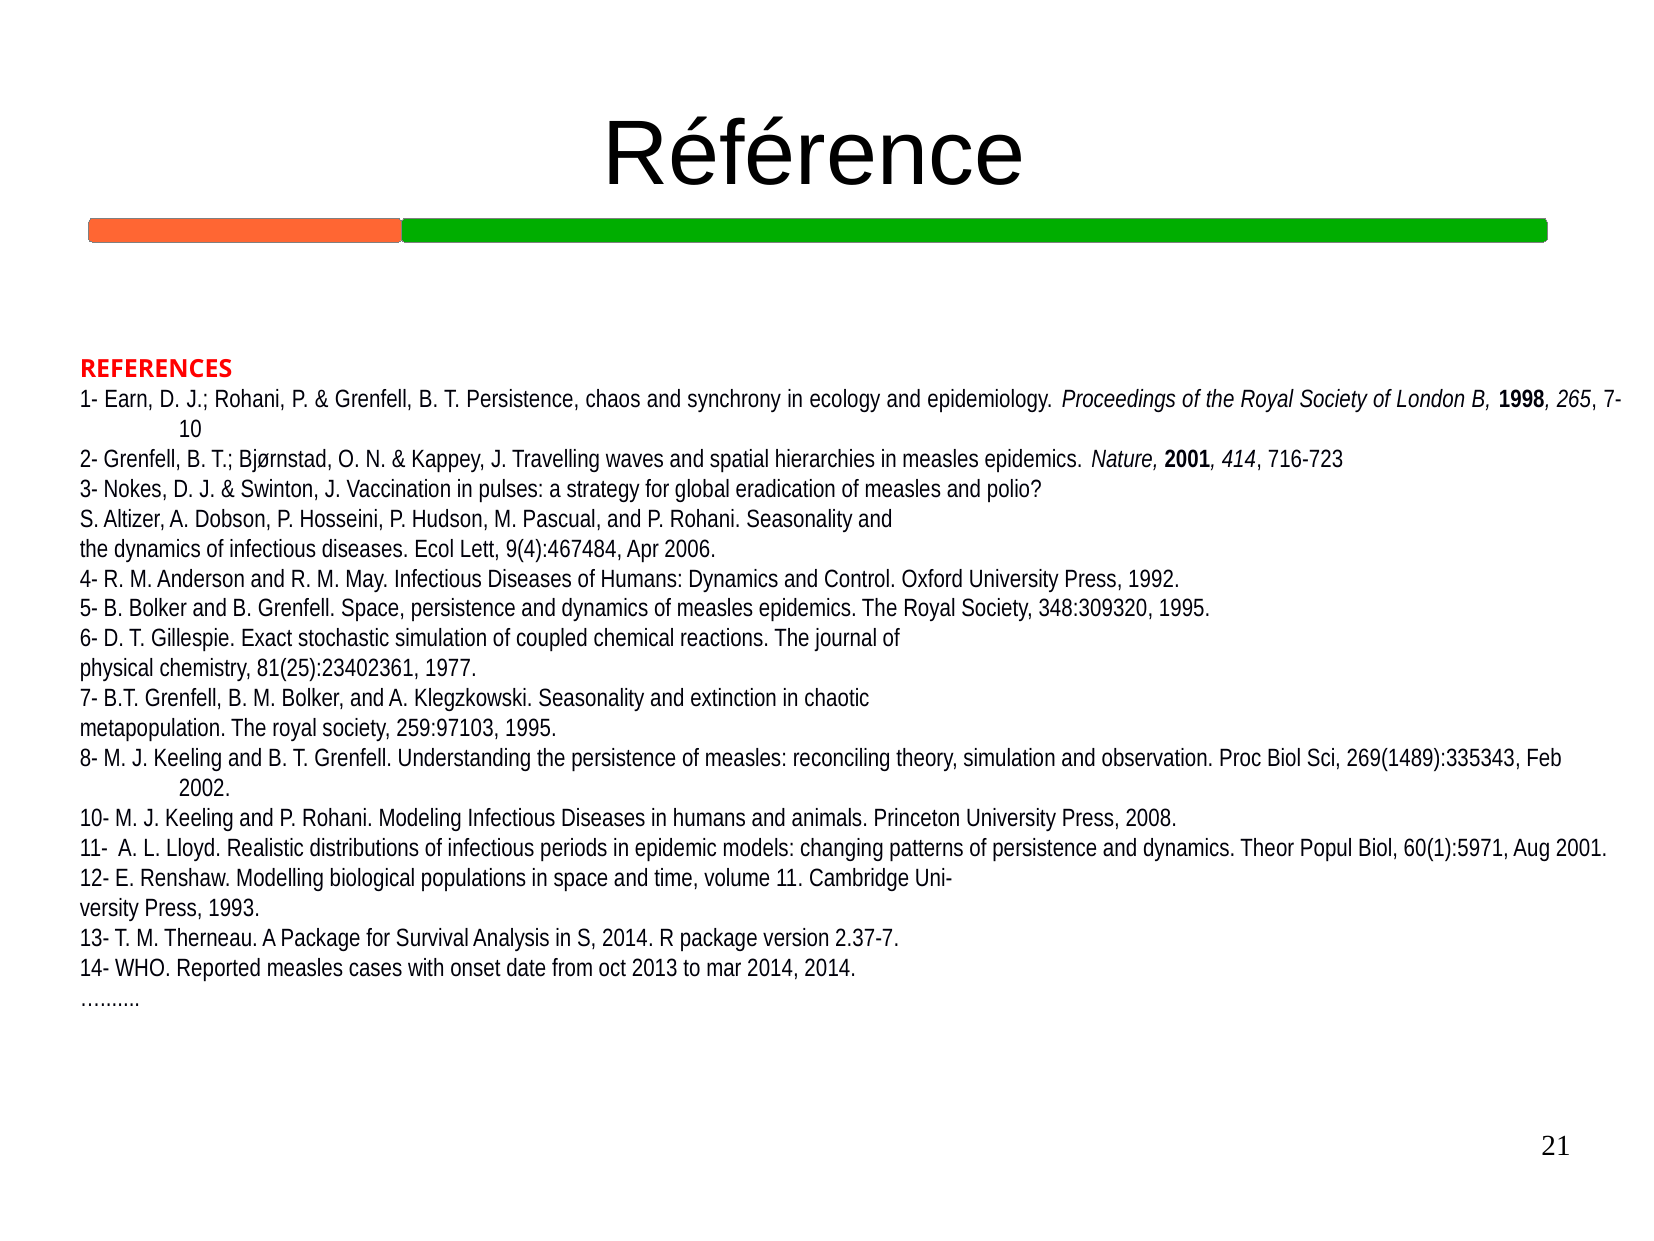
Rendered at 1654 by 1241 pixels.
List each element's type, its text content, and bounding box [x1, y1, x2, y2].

text_box REFERENCES 1- Earn, D. J.; Rohani, P. & Grenfell, B. T. Persistence, chaos and synchrony in ecology and epidemiology. Proceedings of the Royal Society of London B, 1998, 265, 7-10 2- Grenfell, B. T.; Bjørnstad, O. N. & Kappey, J. Travelling waves and spatial hierarchies in measles epidemics. Nature, 2001, 414, 716-723 3- Nokes, D. J. & Swinton, J. Vaccination in pulses: a strategy for global eradication of measles and polio? S. Altizer, A. Dobson, P. Hosseini, P. Hudson, M. Pascual, and P. Rohani. Seasonality and the dynamics of infectious diseases. Ecol Lett, 9(4):467484, Apr 2006. 4- R. M. Anderson and R. M. May. Infectious Diseases of Humans: Dynamics and Control. Oxford University Press, 1992. 5- B. Bolker and B. Grenfell. Space, persistence and dynamics of measles epidemics. The Royal Society, 348:309320, 1995. 6- D. T. Gillespie. Exact stochastic simulation of coupled chemical reactions. The journal of physical chemistry, 81(25):23402361, 1977. 7- B.T. Grenfell, B. M. Bolker, and A. Klegzkowski. Seasonality and extinction in chaotic metapopulation. The royal society, 259:97103, 1995. 8- M. J. Keeling and B. T. Grenfell. Understanding the persistence of measles: reconciling theory, simulation and observation. Proc Biol Sci, 269(1489):335343, Feb 2002. 10- M. J. Keeling and P. Rohani. Modeling Infectious Diseases in humans and animals. Princeton University Press, 2008. 11- A. L. Lloyd. Realistic distributions of infectious periods in epidemic models: changing patterns of persistence and dynamics. Theor Popul Biol, 60(1):5971, Aug 2001. 12- E. Renshaw. Modelling biological populations in space and time, volume 11. Cambridge Uni- versity Press, 1993. 13- T. M. Therneau. A Package for Survival Analysis in S, 2014. R package version 2.37-7. 14- WHO. Reported measles cases with onset date from oct 2013 to mar 2014, 2014. …....... [59, 342, 1642, 1082]
text_box [88, 218, 1548, 243]
title Référence [82, 49, 1571, 257]
